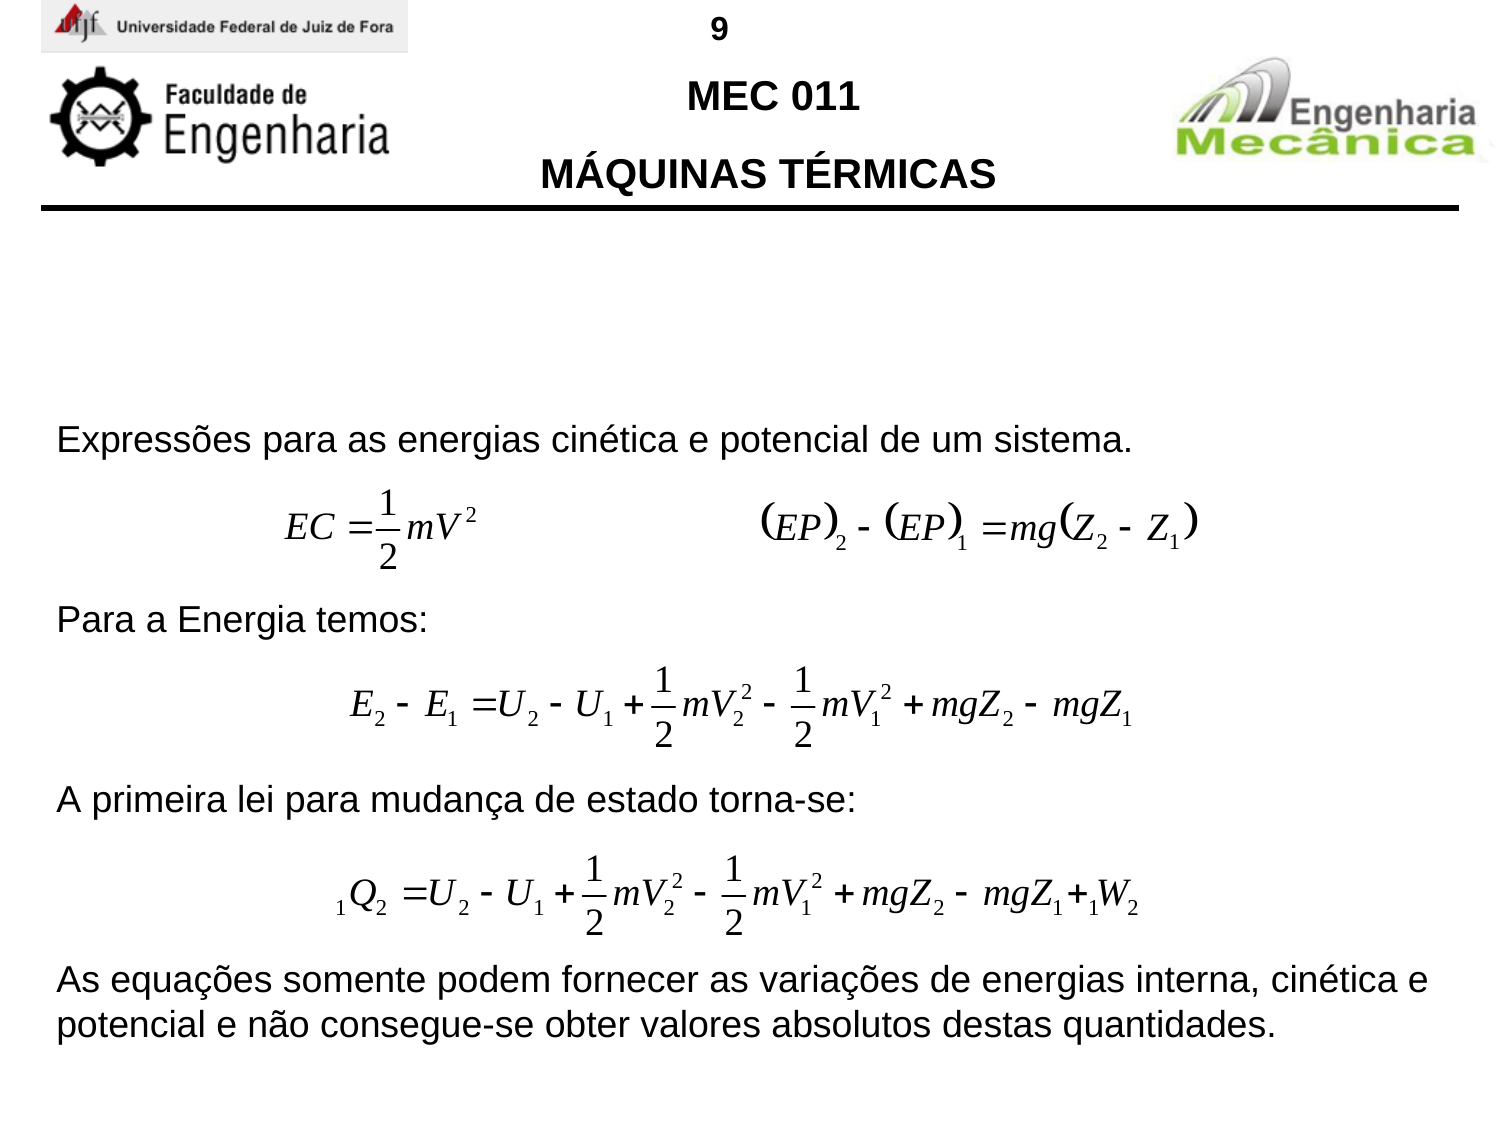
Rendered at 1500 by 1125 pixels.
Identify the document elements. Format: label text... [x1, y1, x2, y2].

chart [331, 844, 1148, 945]
chart [342, 655, 1140, 756]
text_box Expressões para as energias cinética e potencial de um sistema. Para a Energia temos: A primeira lei para mudança de estado torna-se: As equações somente podem fornecer as variações de energias interna, cinética e potencial e não consegue-se obter valores absolutos destas quantidades. [41, 407, 1459, 1053]
chart [755, 501, 1199, 560]
picture [41, 0, 408, 174]
picture [1151, 54, 1500, 167]
chart [277, 478, 485, 579]
